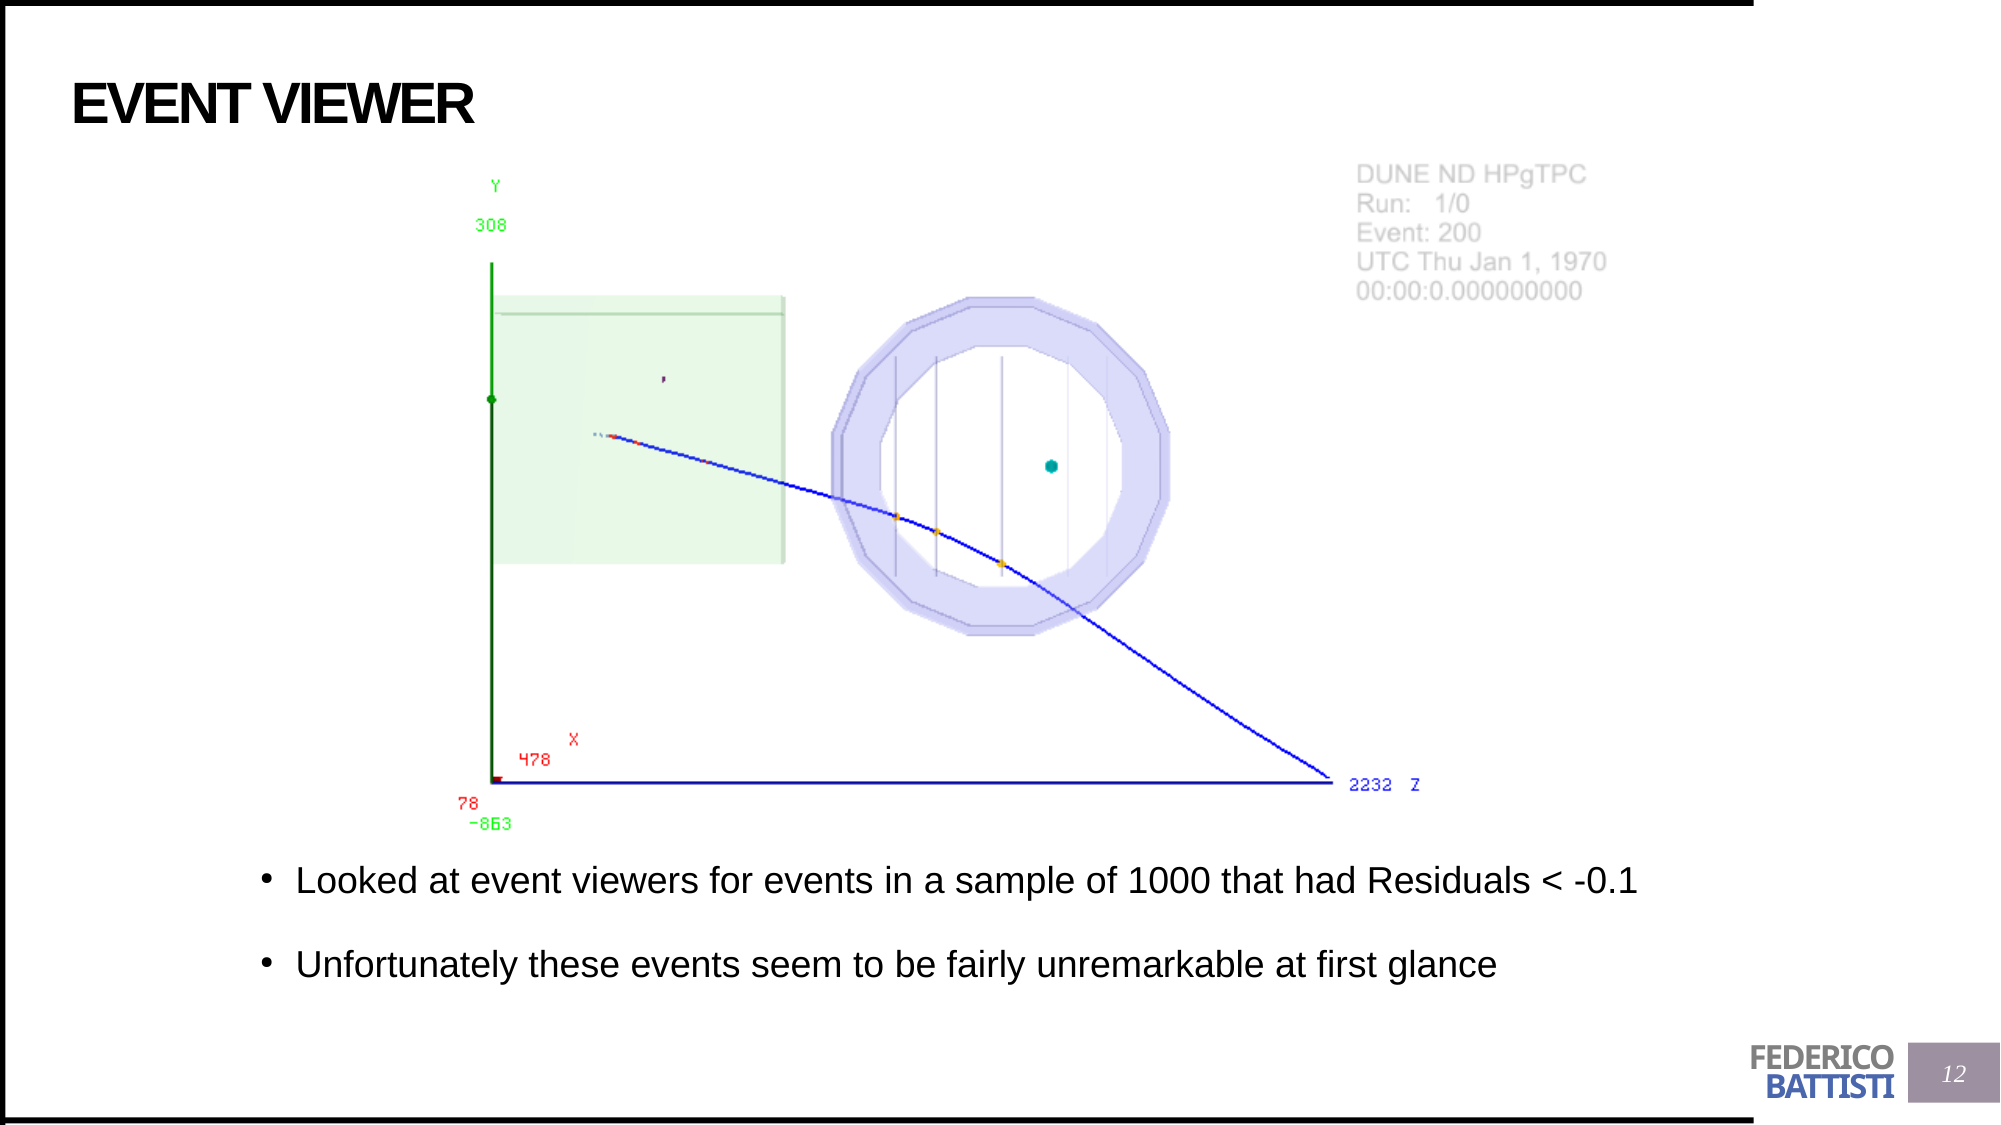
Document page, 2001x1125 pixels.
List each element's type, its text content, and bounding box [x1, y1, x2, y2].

title EVENT VIEWER [70, 67, 1580, 142]
text_box Looked at event viewers for events in a sample of 1000 that had Residuals < -0.1 Unfortunately these events seem to be fairly unremarkable at first glance [245, 851, 1671, 1041]
slide_number <number> [1931, 1050, 1977, 1096]
picture [456, 141, 1621, 847]
